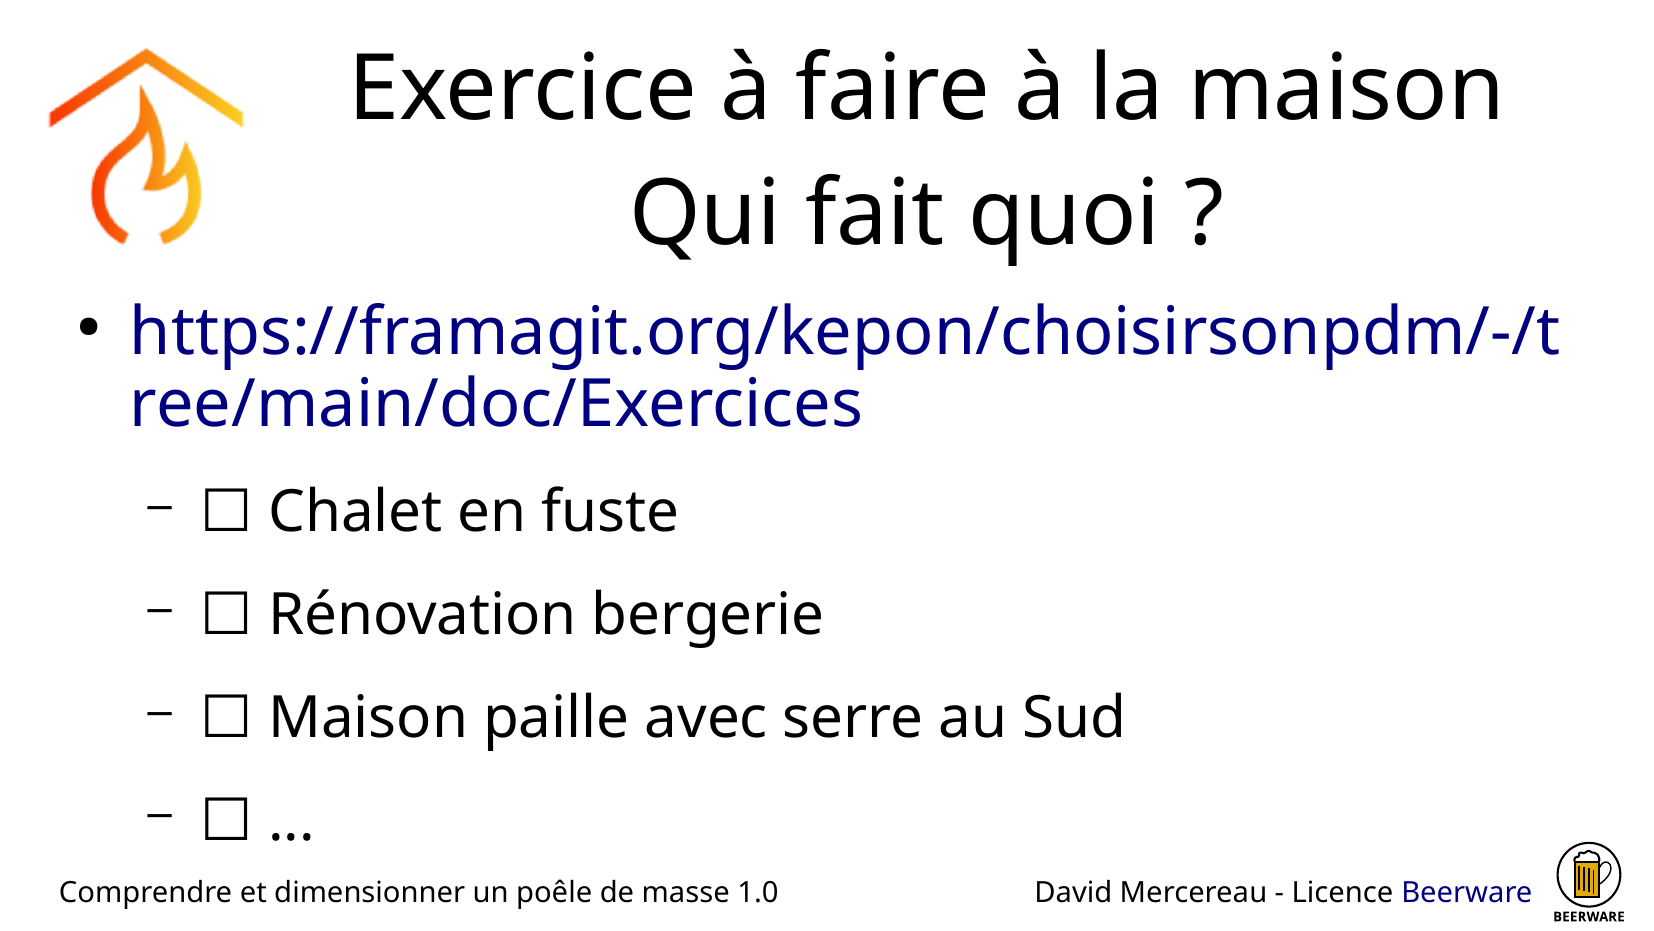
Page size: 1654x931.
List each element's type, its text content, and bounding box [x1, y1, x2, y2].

title Exercice à faire à la maison Qui fait quoi ? [271, 54, 1583, 239]
picture [47, 47, 246, 246]
list https://framagit.org/kepon/choisirsonpdm/-/tree/main/doc/Exercices ☐ Chalet en fuste ☐ Rénovation bergerie ☐ Maison paille avec serre au Sud ☐ ... [59, 283, 1583, 886]
